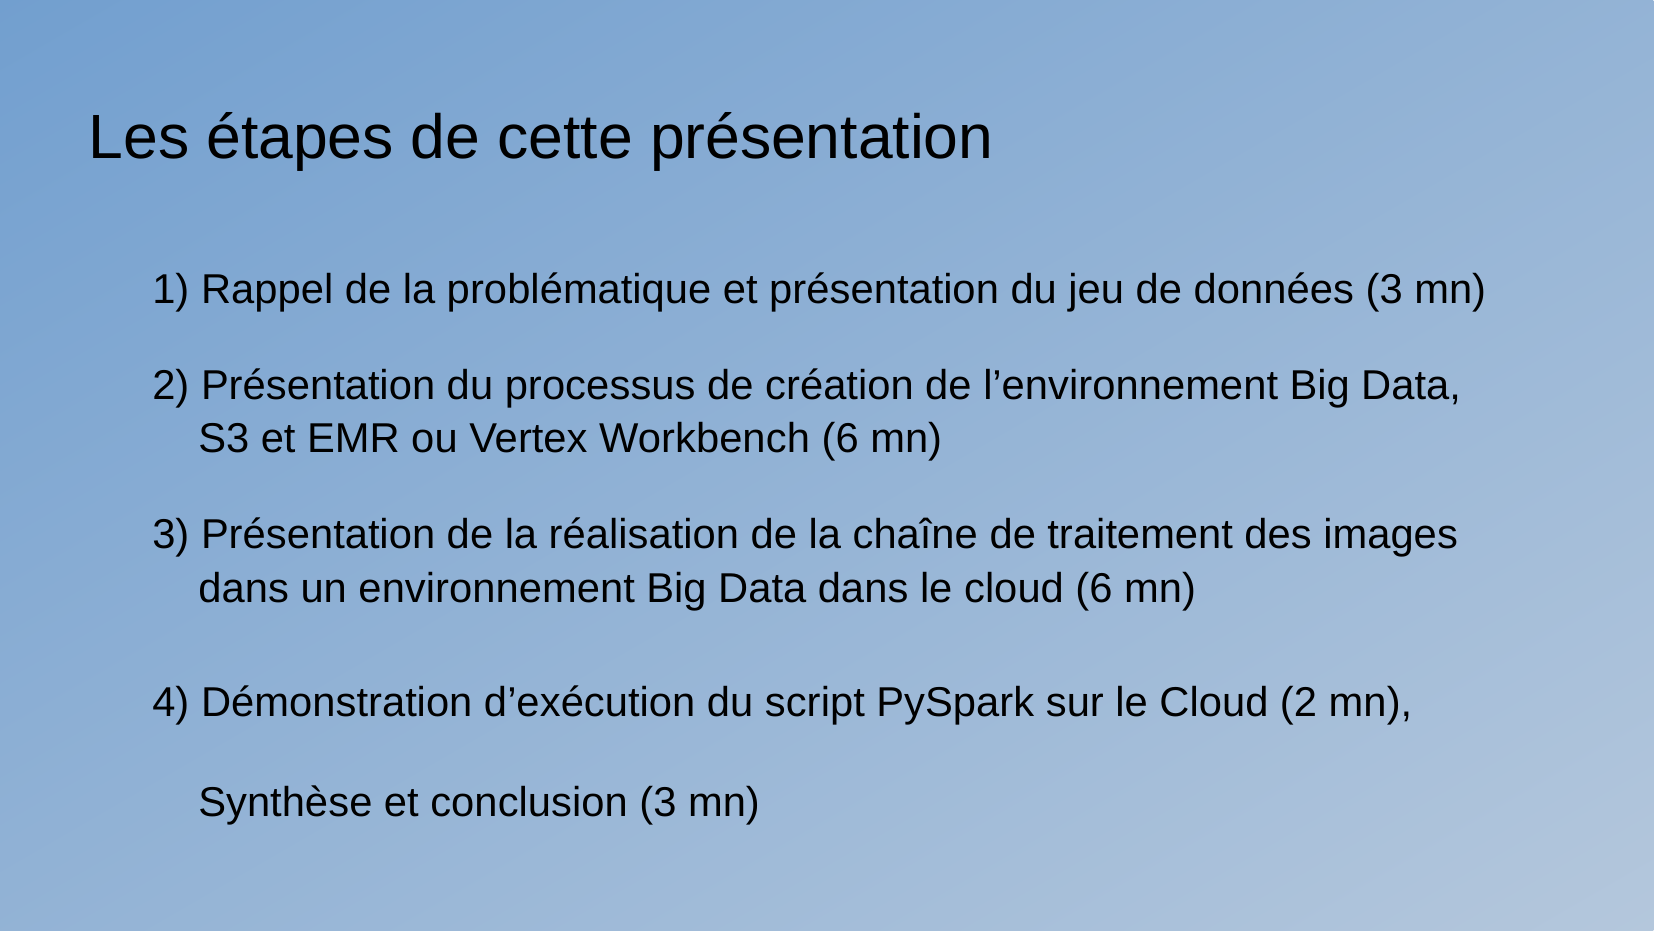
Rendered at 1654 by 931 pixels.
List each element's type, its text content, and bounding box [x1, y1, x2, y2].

list 1) Rappel de la problématique et présentation du jeu de données (3 mn) 2) Présentation du processus de création de l’environnement Big Data, S3 et EMR ou Vertex Workbench (6 mn) 3) Présentation de la réalisation de la chaîne de traitement des images dans un environnement Big Data dans le cloud (6 mn) 4) Démonstration d’exécution du script PySpark sur le Cloud (2 mn), Synthèse et conclusion (3 mn) [106, 265, 1595, 907]
title Les étapes de cette présentation [88, 59, 1577, 215]
